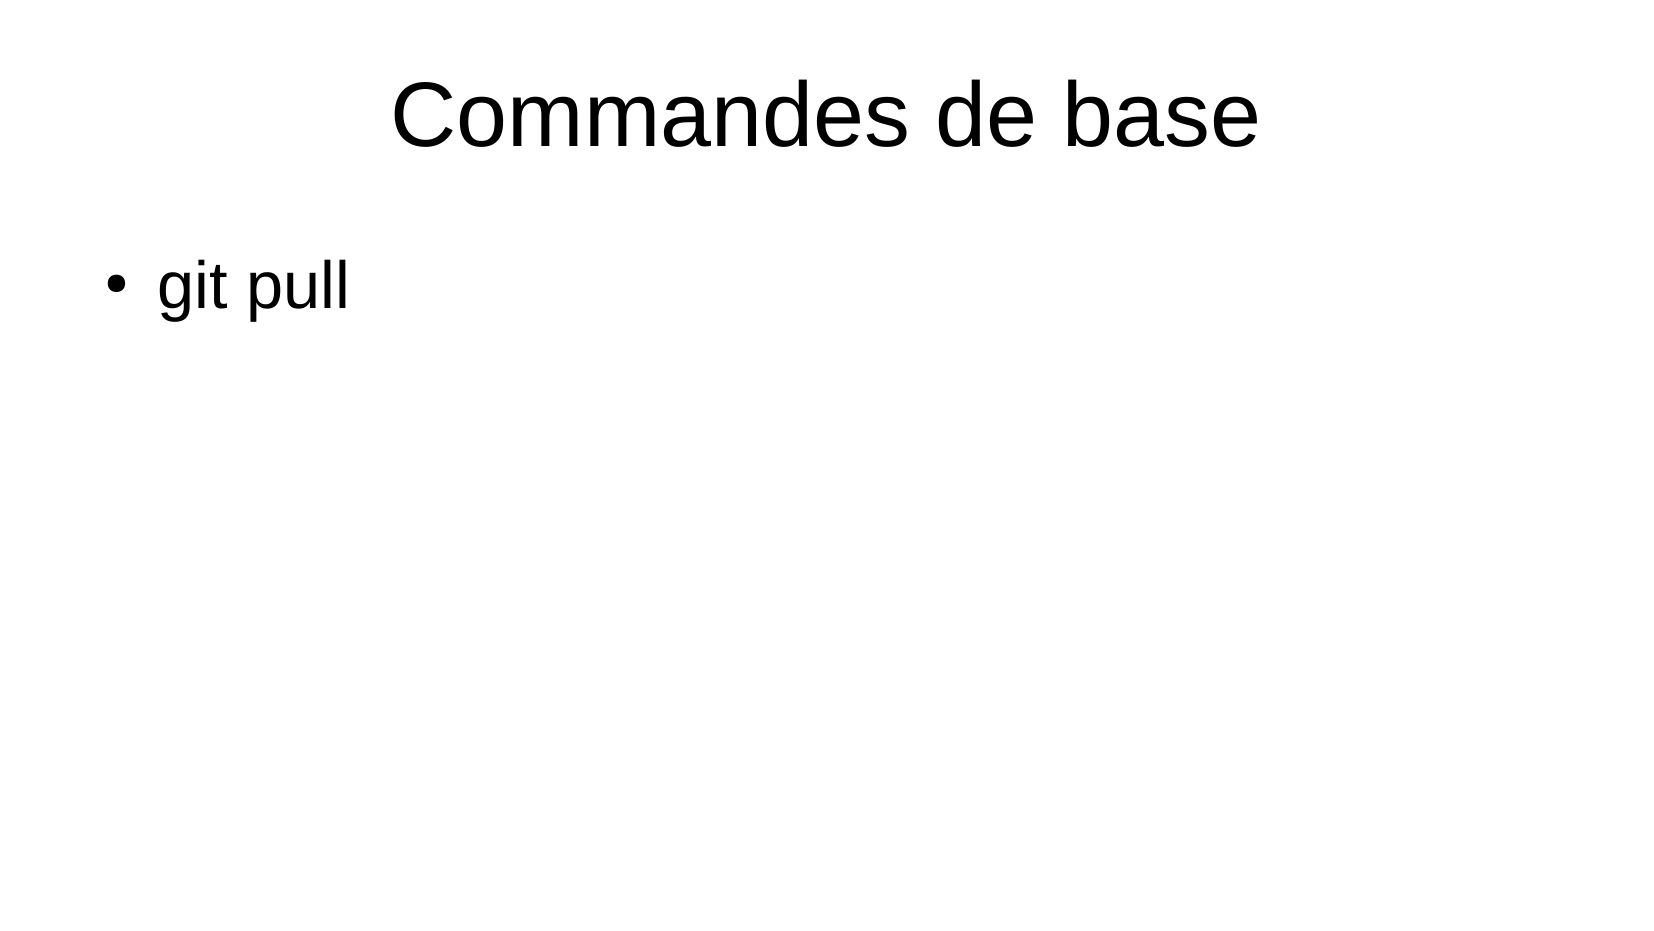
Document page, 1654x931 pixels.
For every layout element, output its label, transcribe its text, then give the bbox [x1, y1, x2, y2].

title Commandes de base [82, 37, 1571, 193]
list git pull [86, 248, 1576, 788]
